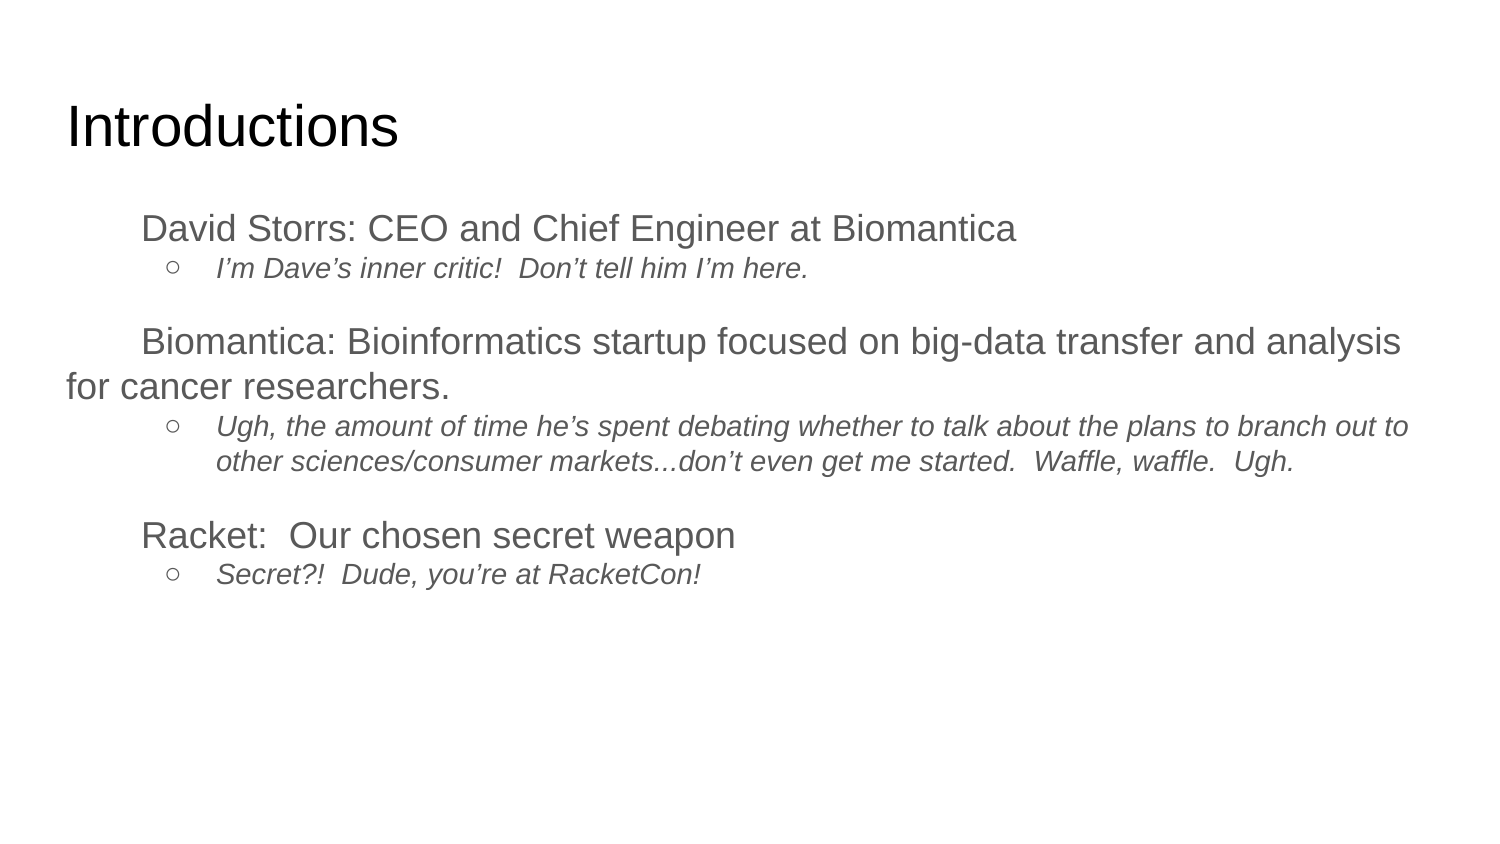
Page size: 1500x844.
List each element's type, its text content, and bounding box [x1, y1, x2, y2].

list David Storrs: CEO and Chief Engineer at Biomantica I’m Dave’s inner critic! Don’t tell him I’m here. Biomantica: Bioinformatics startup focused on big-data transfer and analysis for cancer researchers. Ugh, the amount of time he’s spent debating whether to talk about the plans to branch out to other sciences/consumer markets...don’t even get me started. Waffle, waffle. Ugh. Racket: Our chosen secret weapon Secret?! Dude, you’re at RacketCon! [51, 189, 1449, 750]
title Introductions [51, 72, 1449, 167]
